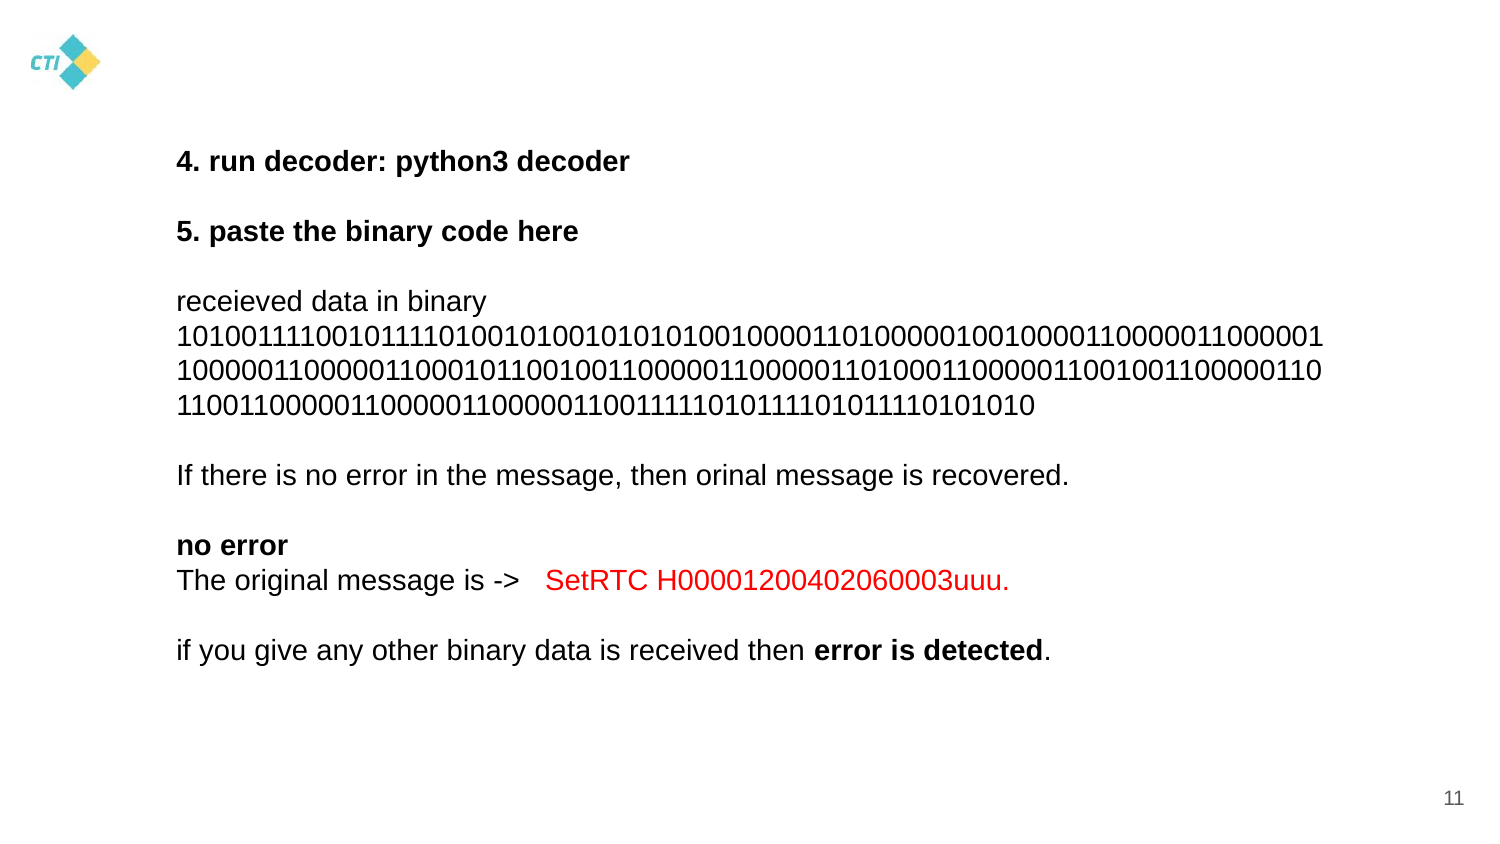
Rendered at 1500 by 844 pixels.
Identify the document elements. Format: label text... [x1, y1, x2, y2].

picture [31, 33, 101, 91]
text_box 4. run decoder: python3 decoder 5. paste the binary code here receieved data in binary 1010011110010111101001010010101010010000110100000100100001100000110000011000001100000110001011001001100000110000011010001100000110010011000001101100110000011000001100000110011111010111101011110101010 If there is no error in the message, then orinal message is recovered. no error The original message is -> SetRTC H00001200402060003uuu. if you give any other binary data is received then error is detected. [161, 126, 1351, 769]
slide_number <number> [1389, 764, 1480, 830]
